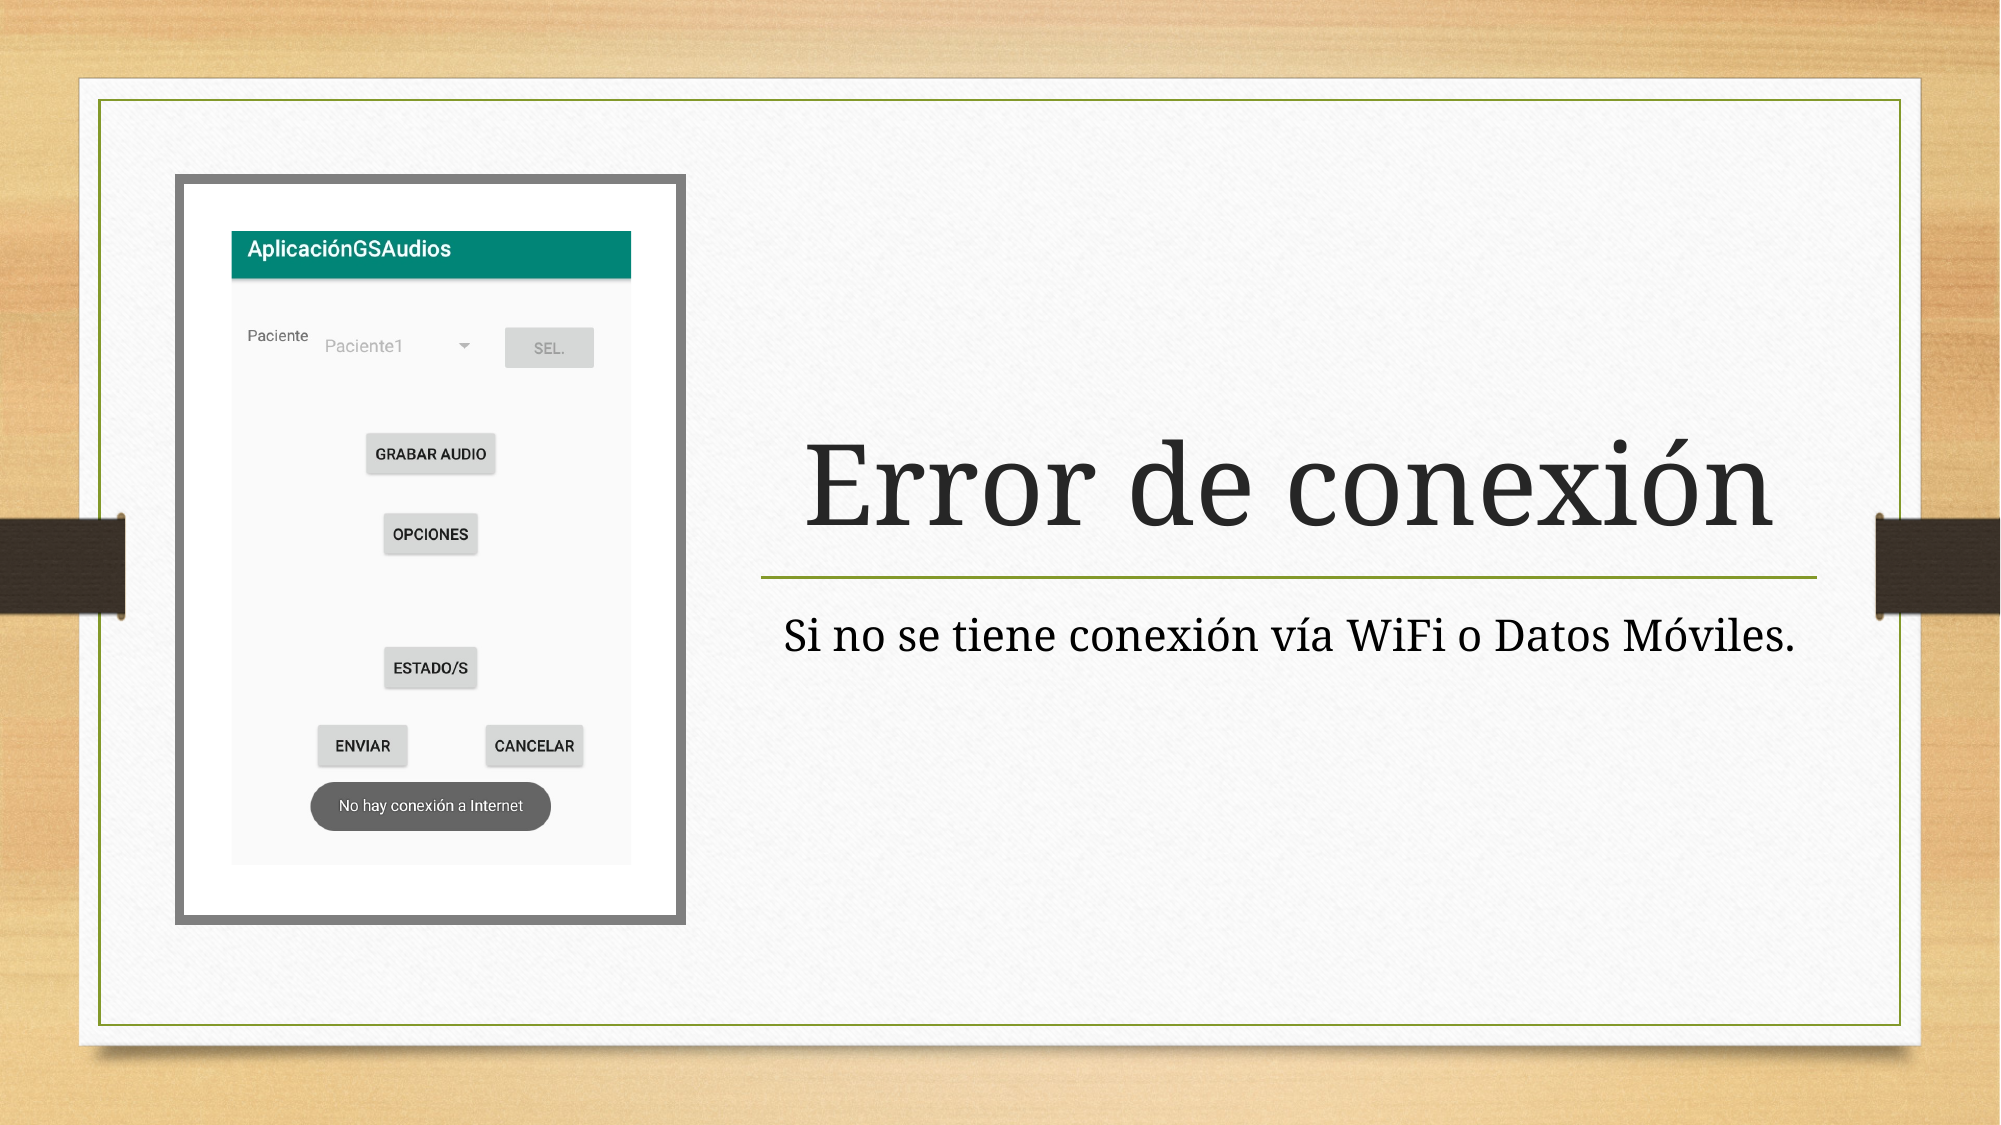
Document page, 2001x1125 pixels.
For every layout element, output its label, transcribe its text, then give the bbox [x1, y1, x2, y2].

picture [0, 0, 2000, 1125]
text_box [179, 179, 681, 920]
title Error de conexión [760, 170, 1820, 556]
list Si no se tiene conexión vía WiFi o Datos Móviles. [760, 600, 1820, 920]
